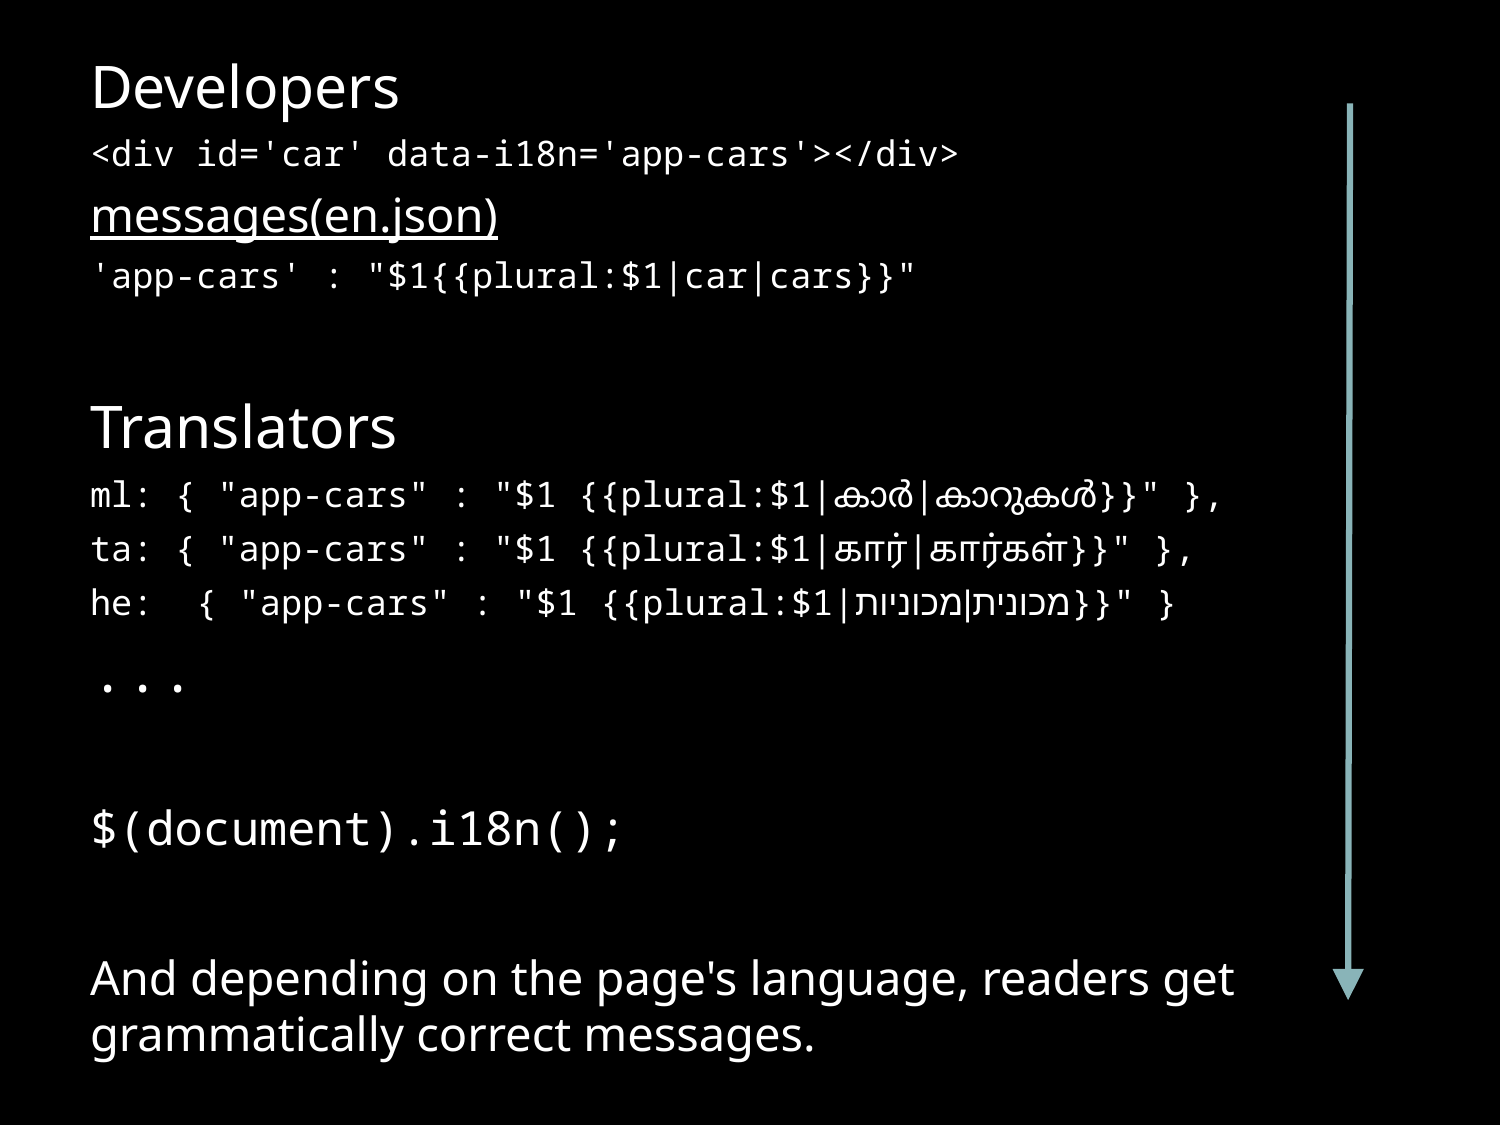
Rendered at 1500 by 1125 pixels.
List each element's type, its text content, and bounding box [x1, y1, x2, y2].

list Developers <div id='car' data-i18n='app-cars'></div> messages(en.json) 'app-cars' : "$1{{plural:$1|car|cars}}" Translators ml: { "app-cars" : "$1 {{plural:$1|കാര്‍|കാറുകൾ}}" }, ta: { "app-cars" : "$1 {{plural:$1|கார்|கார்கள்}}" }, he: { "app-cars" : "$1 {{plural:$1|מכונית|מכוניות}}" } ... $(document).i18n(); And depending on the page's language, readers get grammatically correct messages. [75, 34, 1425, 1078]
